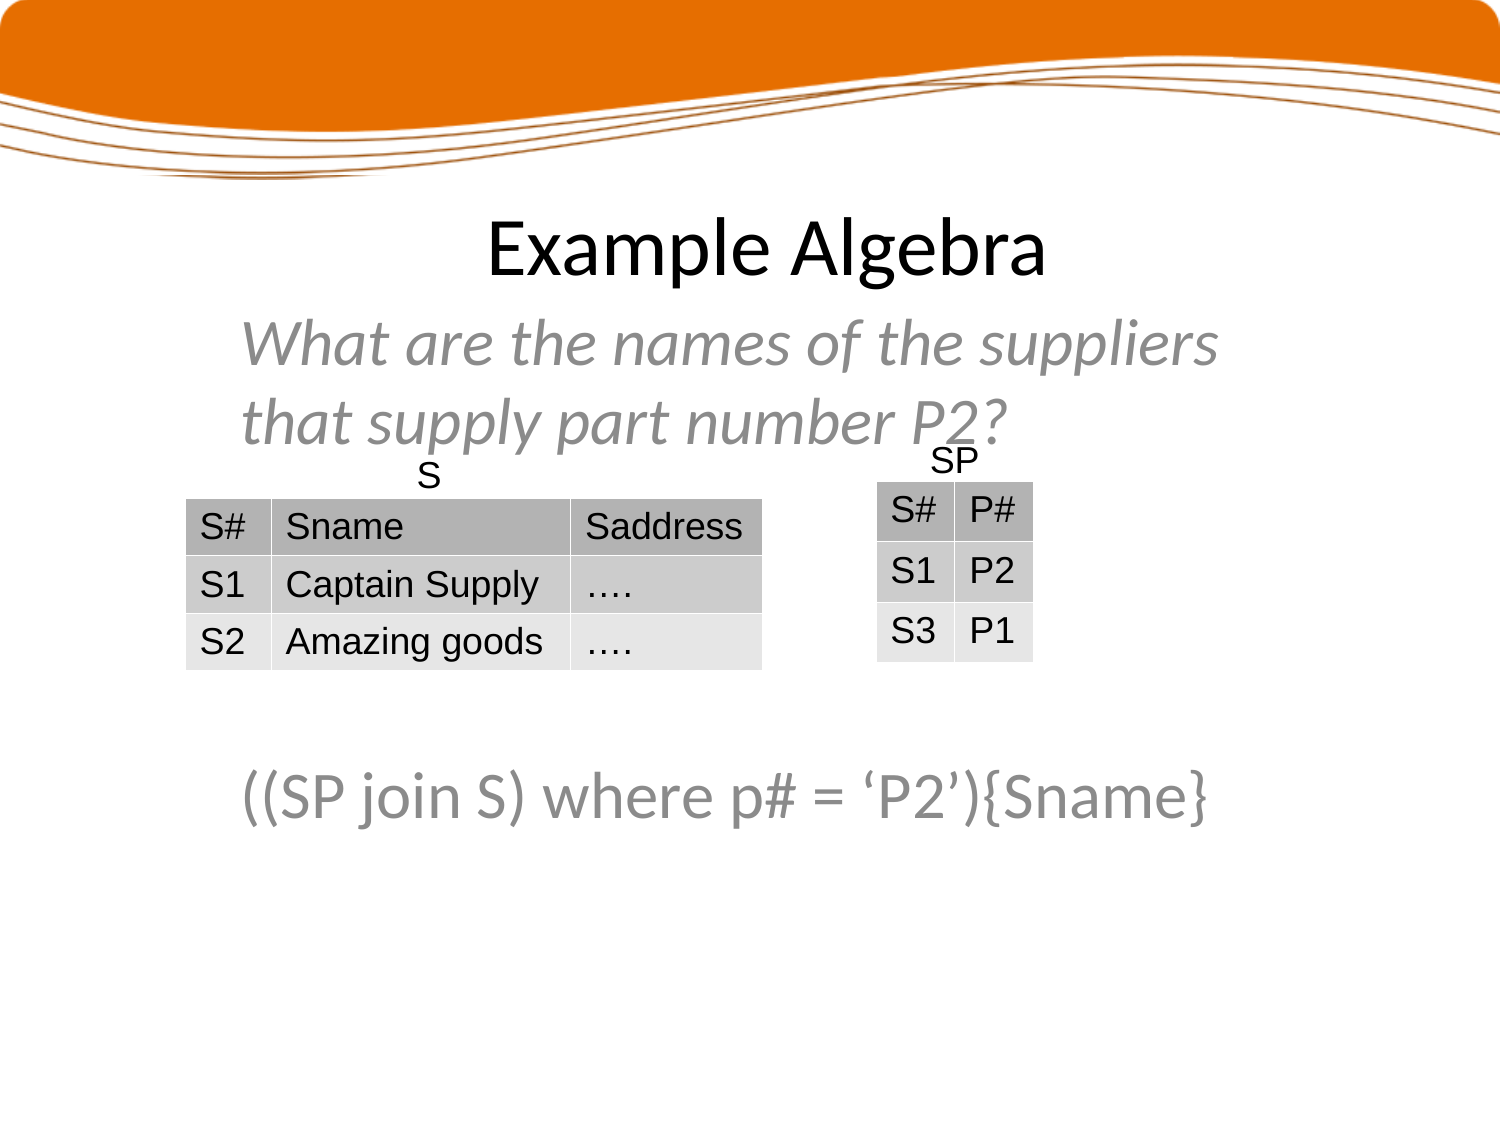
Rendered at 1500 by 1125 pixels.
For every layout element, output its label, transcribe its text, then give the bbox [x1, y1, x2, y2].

table_header S# [186, 499, 271, 555]
table_cell S1 [877, 542, 954, 602]
table_cell …. [571, 556, 762, 613]
table_cell …. [571, 614, 762, 670]
table_cell Captain Supply [272, 556, 570, 613]
table_header P# [955, 482, 1033, 541]
table_header Sname [272, 499, 570, 555]
table_cell P1 [955, 603, 1033, 662]
text_box SP [915, 432, 995, 490]
text_box Example Algebra [230, 184, 1306, 300]
table_cell S3 [877, 603, 954, 662]
picture [0, 0, 1500, 180]
text_box S [401, 447, 457, 505]
table_cell S2 [186, 614, 271, 670]
table_cell Amazing goods [272, 614, 570, 670]
table_header Saddress [571, 499, 762, 555]
table_cell S1 [186, 556, 271, 613]
table_header S# [877, 482, 954, 541]
subtitle What are the names of the suppliers that supply part number P2? ((SP join S) where p# = ‘P2’){Sname} [225, 290, 1306, 988]
table_cell P2 [955, 542, 1033, 602]
